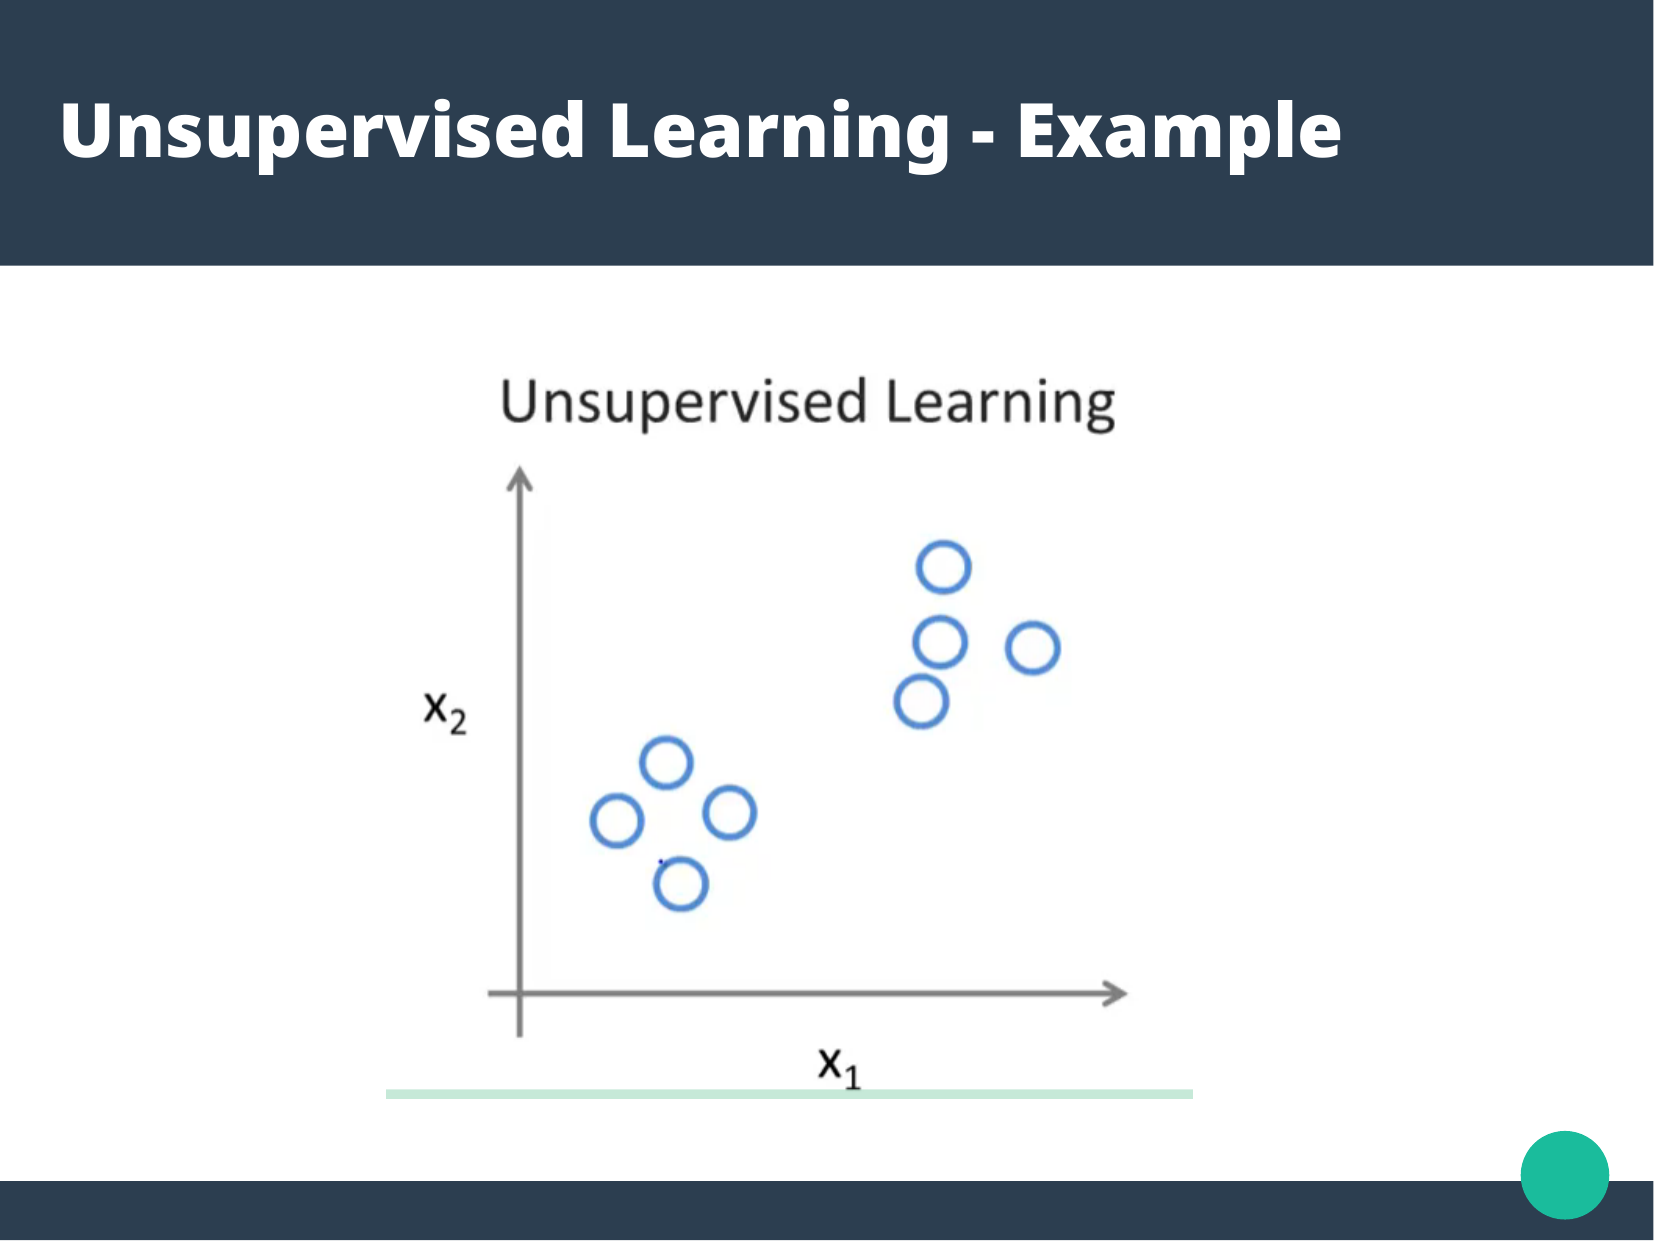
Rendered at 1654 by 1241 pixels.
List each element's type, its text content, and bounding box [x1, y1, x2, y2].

picture [386, 354, 1193, 1099]
title Unsupervised Learning - Example [59, 49, 1595, 207]
